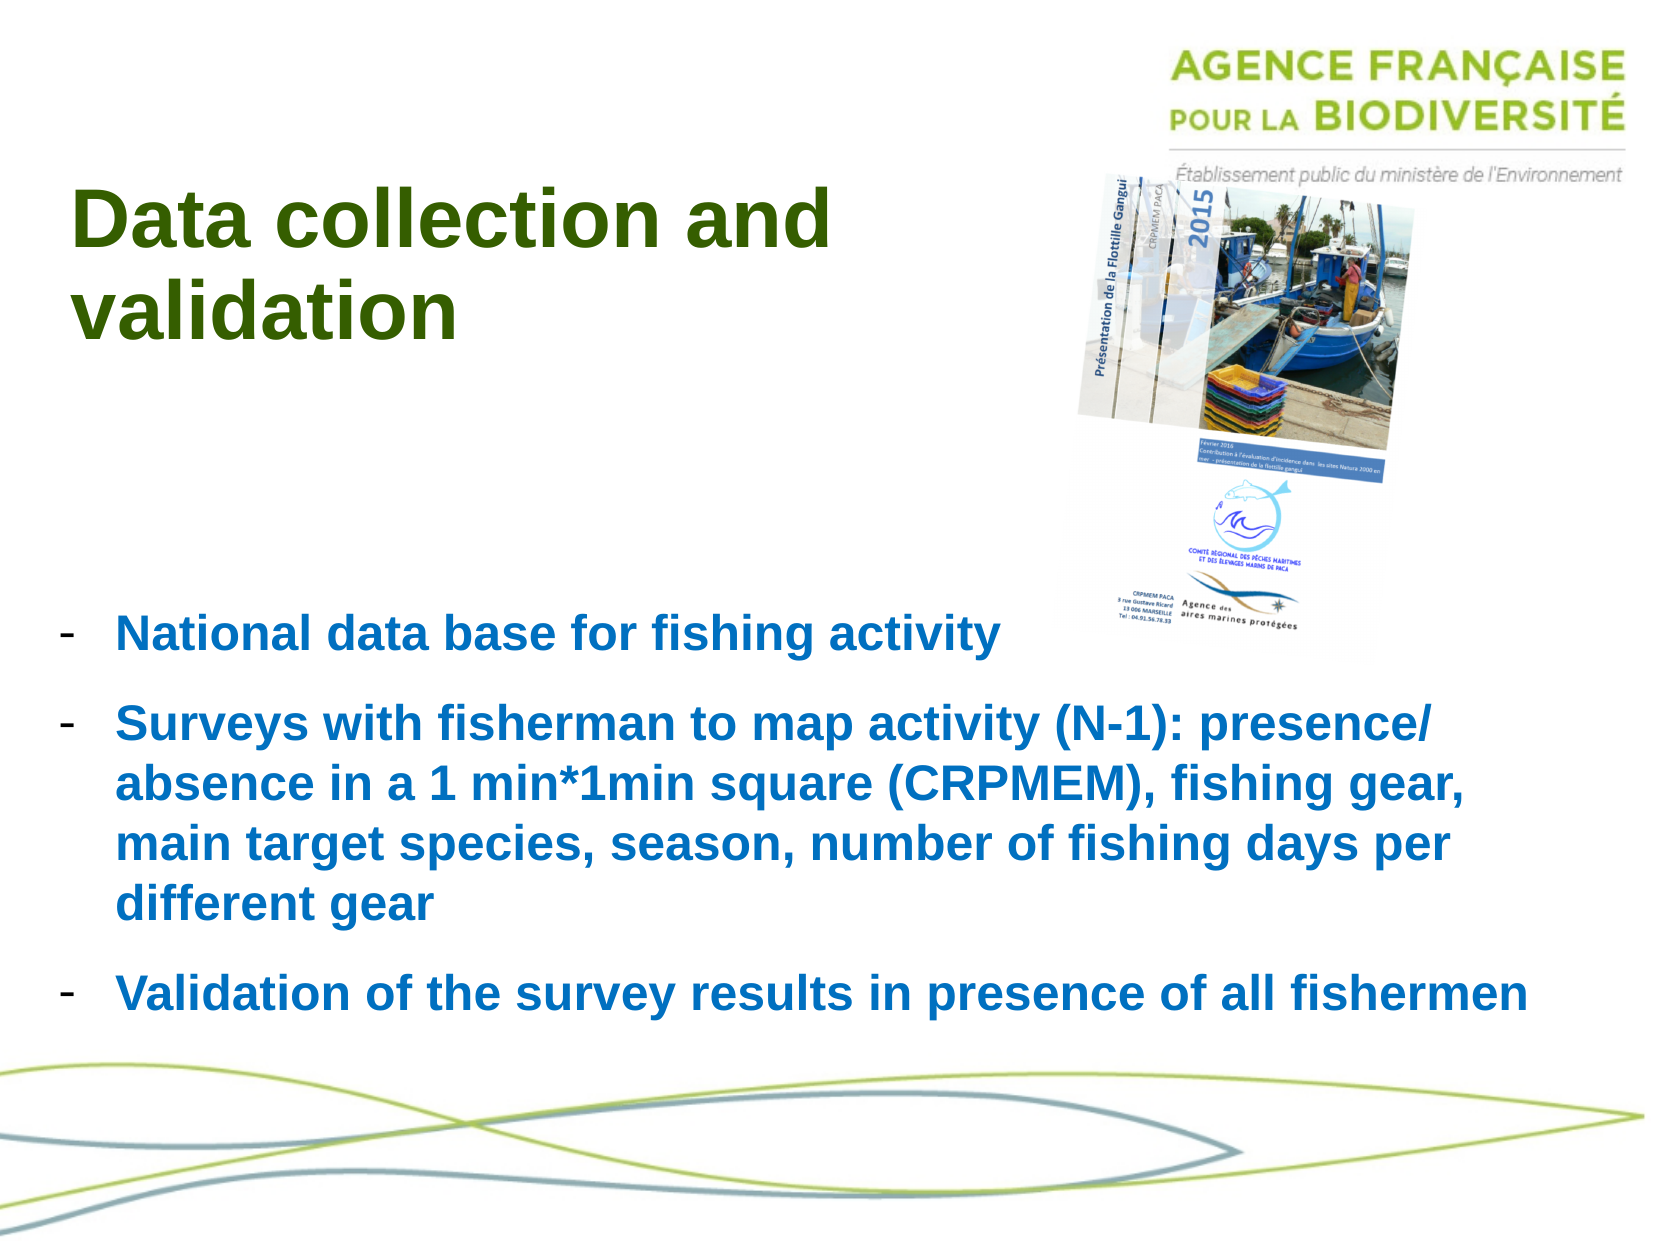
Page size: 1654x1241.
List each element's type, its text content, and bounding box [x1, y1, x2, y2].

title Data collection and validation [70, 183, 1103, 349]
picture [0, 0, 1654, 1241]
list National data base for fishing activity Surveys with fisherman to map activity (N-1): presence/ absence in a 1 min*1min square (CRPMEM), fishing gear, main target species, season, number of fishing days per different gear Validation of the survey results in presence of all fishermen [58, 596, 1594, 1217]
title Data collection and validation [1214, 183, 1500, 349]
